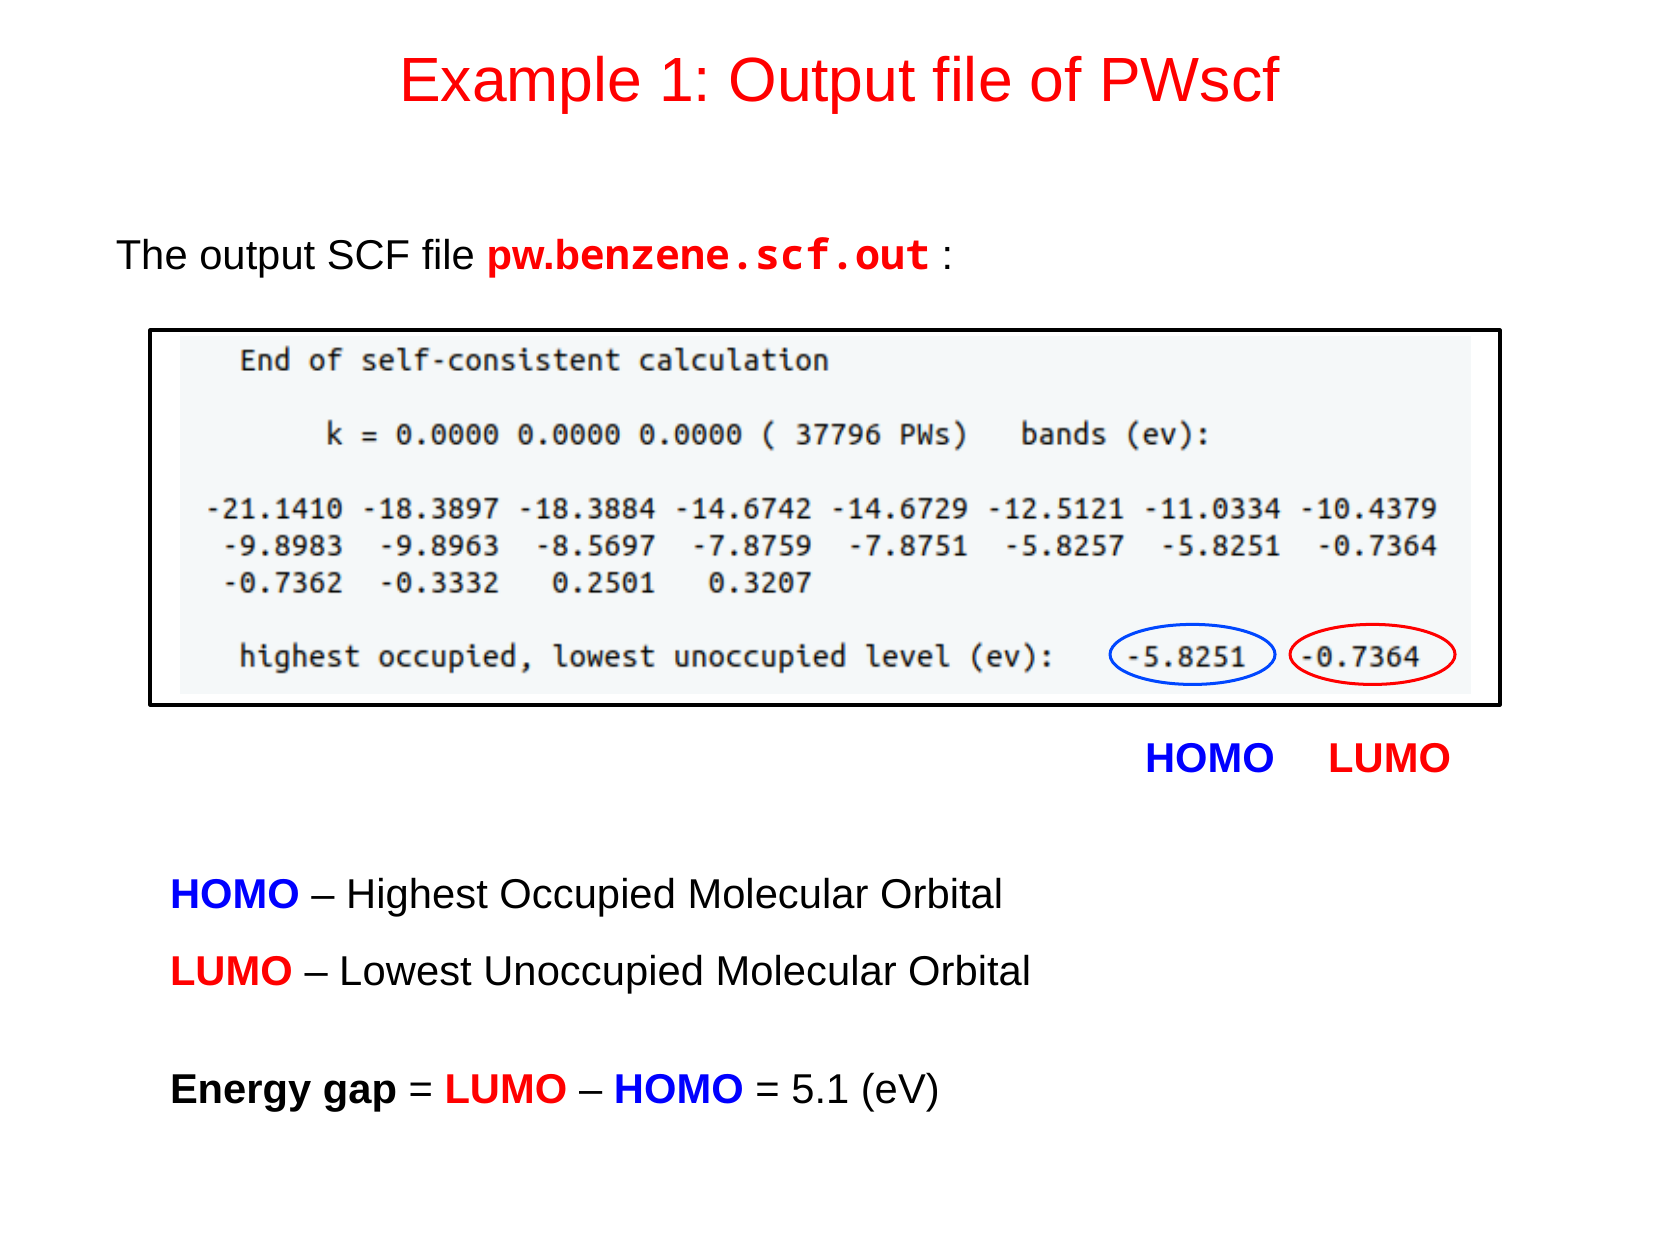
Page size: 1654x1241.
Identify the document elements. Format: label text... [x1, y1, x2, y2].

list LUMO – Lowest Unoccupied Molecular Orbital [99, 947, 1420, 1035]
list The output SCF file pw.benzene.scf.out : [45, 225, 1111, 313]
list HOMO [1074, 735, 1257, 823]
list Energy gap = LUMO – HOMO = 5.1 (eV) [99, 1065, 1420, 1153]
list HOMO – Highest Occupied Molecular Orbital [99, 870, 1420, 947]
picture [180, 336, 1471, 694]
list LUMO [1257, 735, 1543, 823]
title Example 1: Output file of PWscf [84, 8, 1573, 151]
